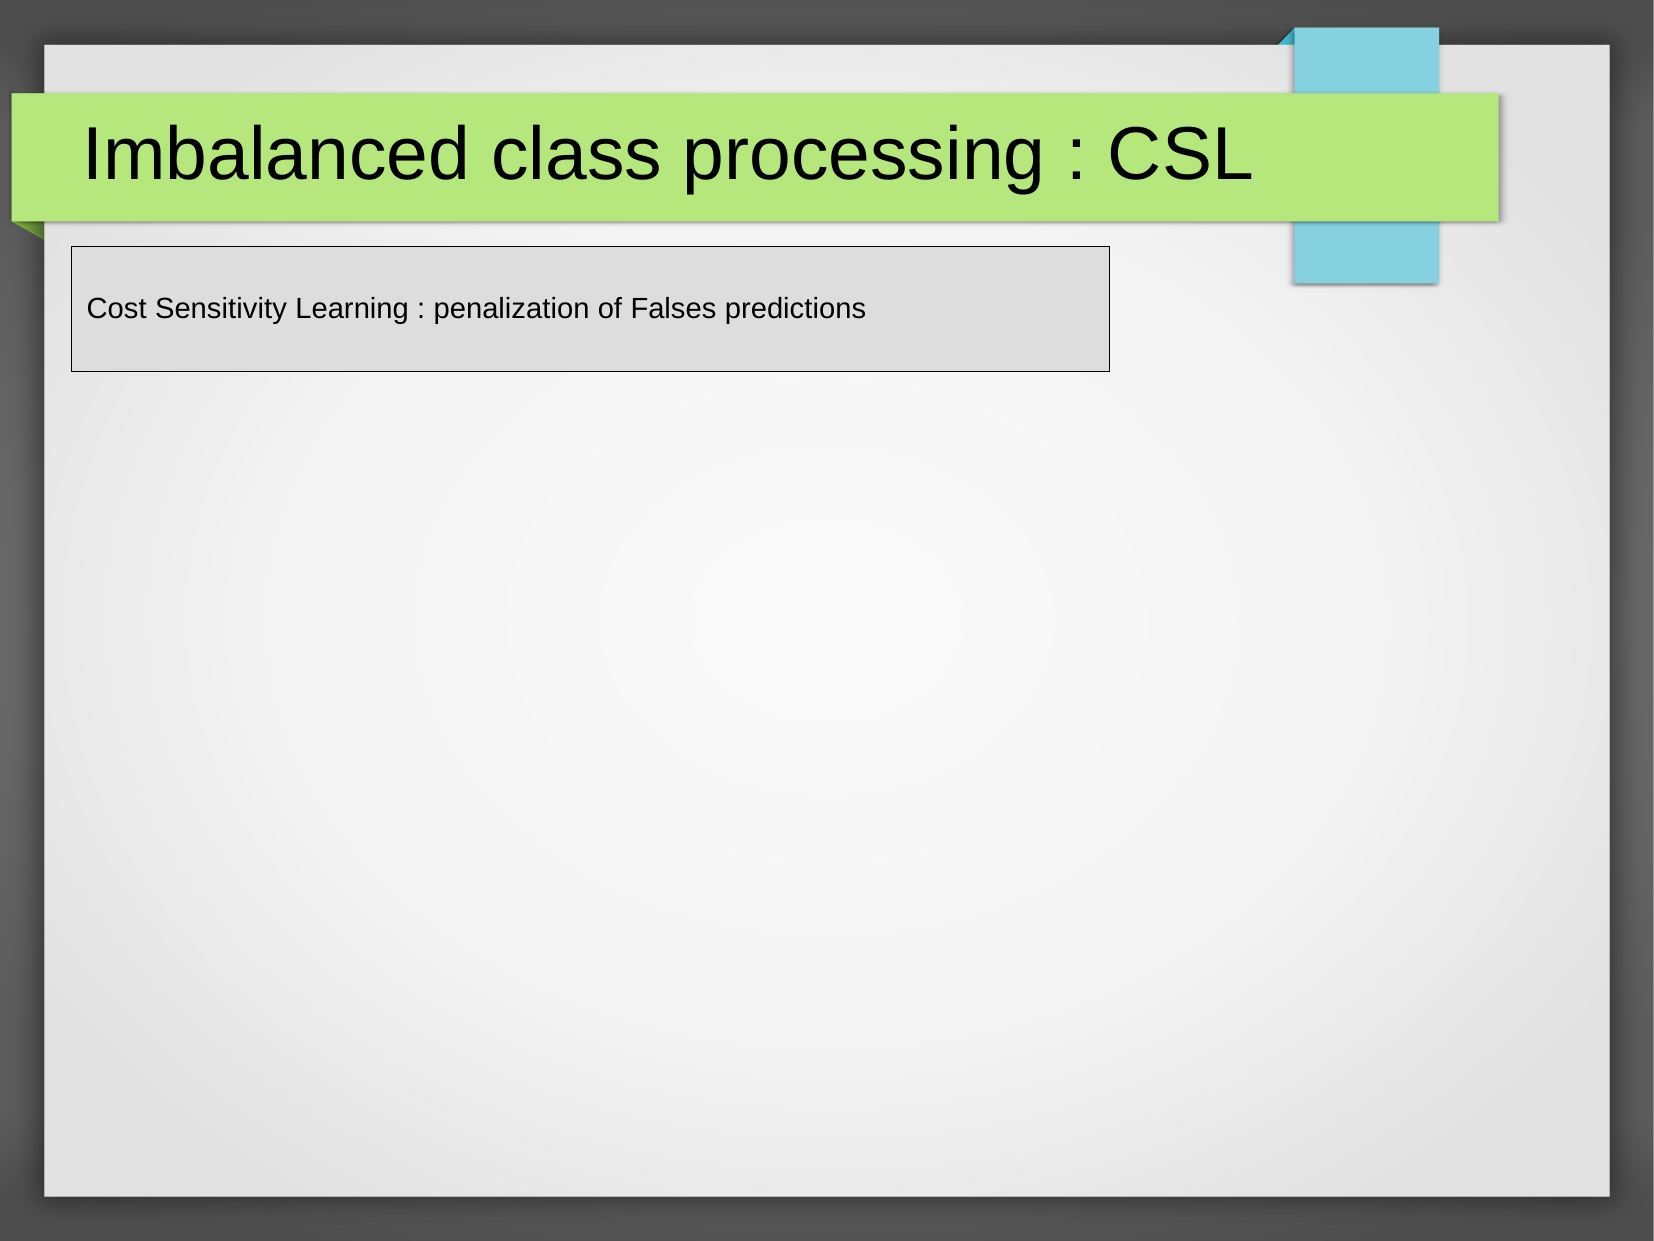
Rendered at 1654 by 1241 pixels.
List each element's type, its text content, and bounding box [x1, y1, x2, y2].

title Imbalanced class processing : CSL [82, 94, 1264, 213]
text_box Cost Sensitivity Learning : penalization of Falses predictions [71, 246, 1110, 372]
picture [0, 0, 1654, 1241]
